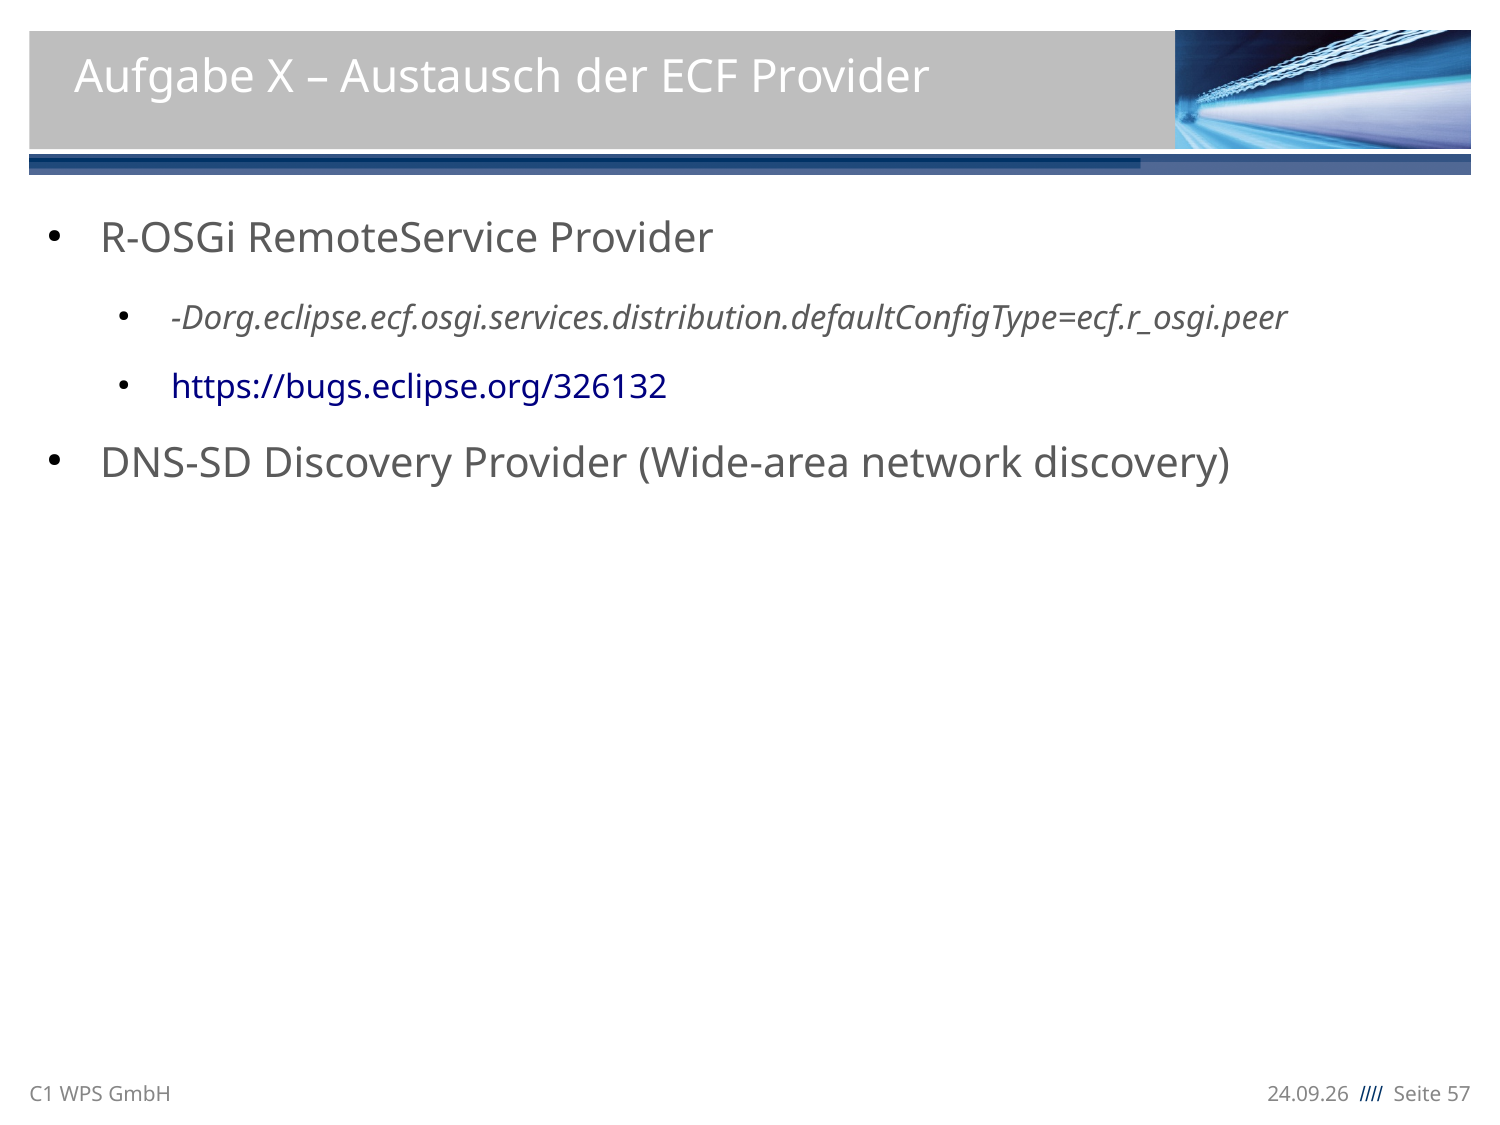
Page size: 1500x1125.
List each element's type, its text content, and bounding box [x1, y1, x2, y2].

list R-OSGi RemoteService Provider -Dorg.eclipse.ecf.osgi.services.distribution.defaultConfigType=ecf.r_osgi.peer https://bugs.eclipse.org/326132 DNS-SD Discovery Provider (Wide-area network discovery) [29, 208, 1471, 1044]
picture [1175, 30, 1471, 149]
picture [29, 154, 1471, 175]
title Aufgabe X – Austausch der ECF Provider [29, 31, 1176, 150]
